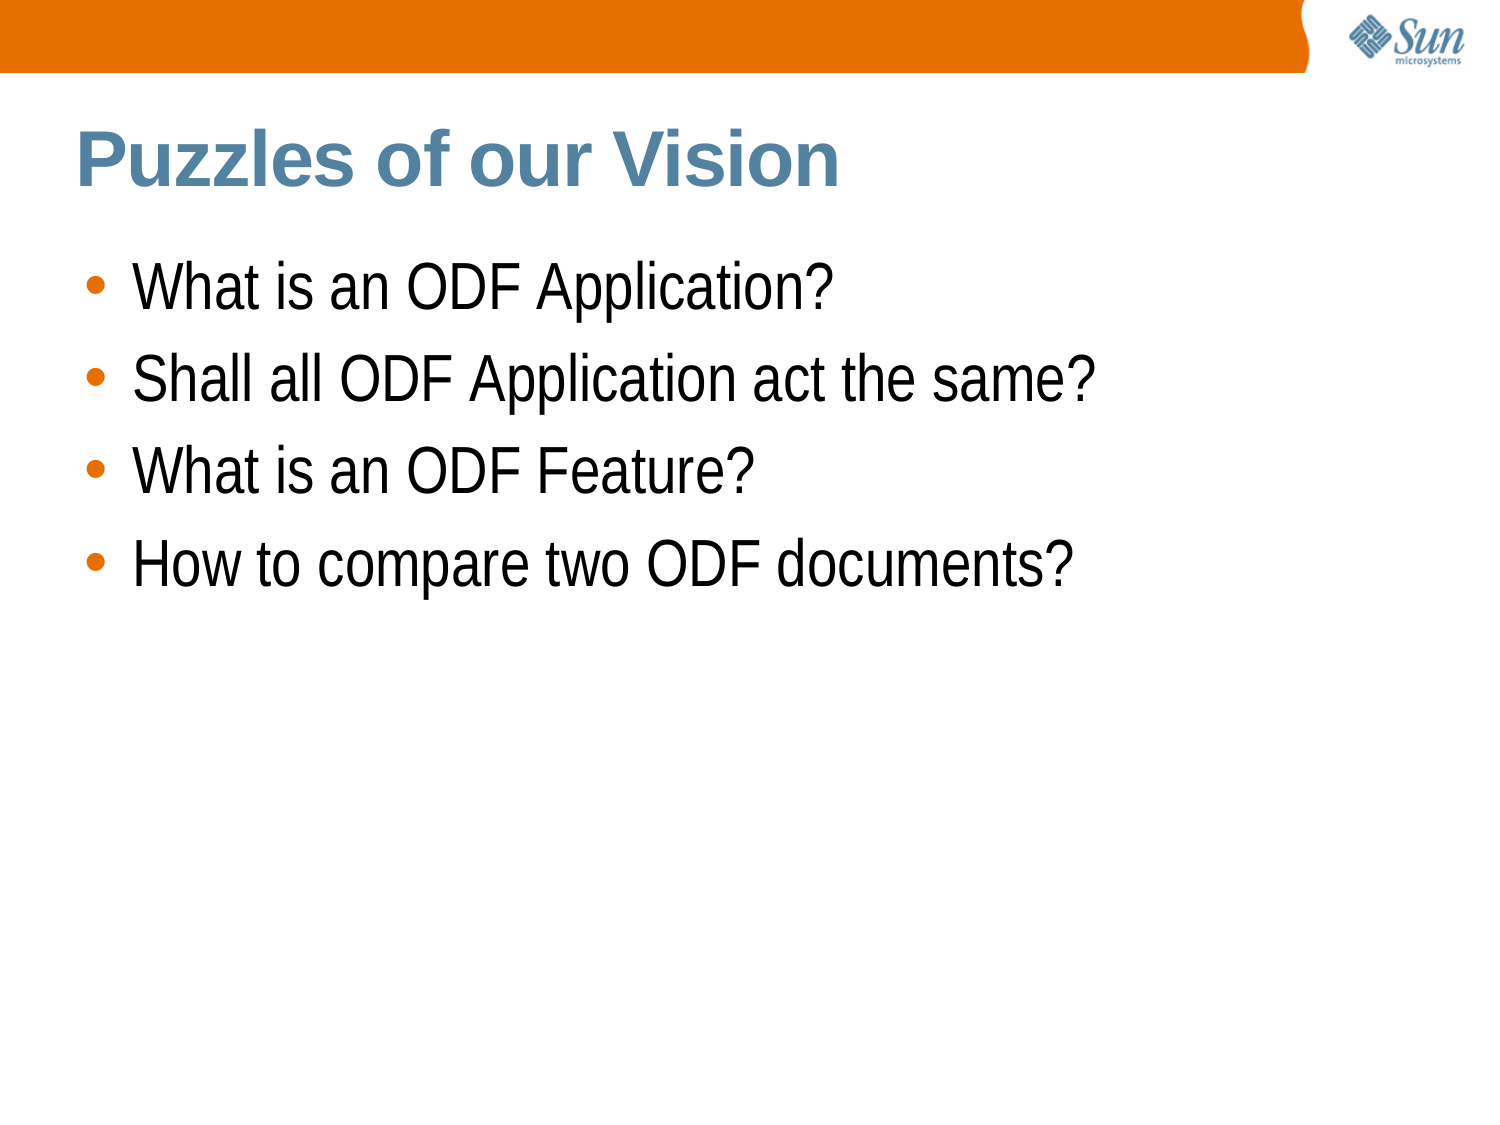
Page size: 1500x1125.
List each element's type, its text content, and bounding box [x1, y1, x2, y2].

list What is an ODF Application? Shall all ODF Application act the same? What is an ODF Feature? How to compare two ODF documents? [64, 257, 1402, 1017]
picture [0, 0, 1500, 73]
title Puzzles of our Vision [75, 123, 1437, 227]
